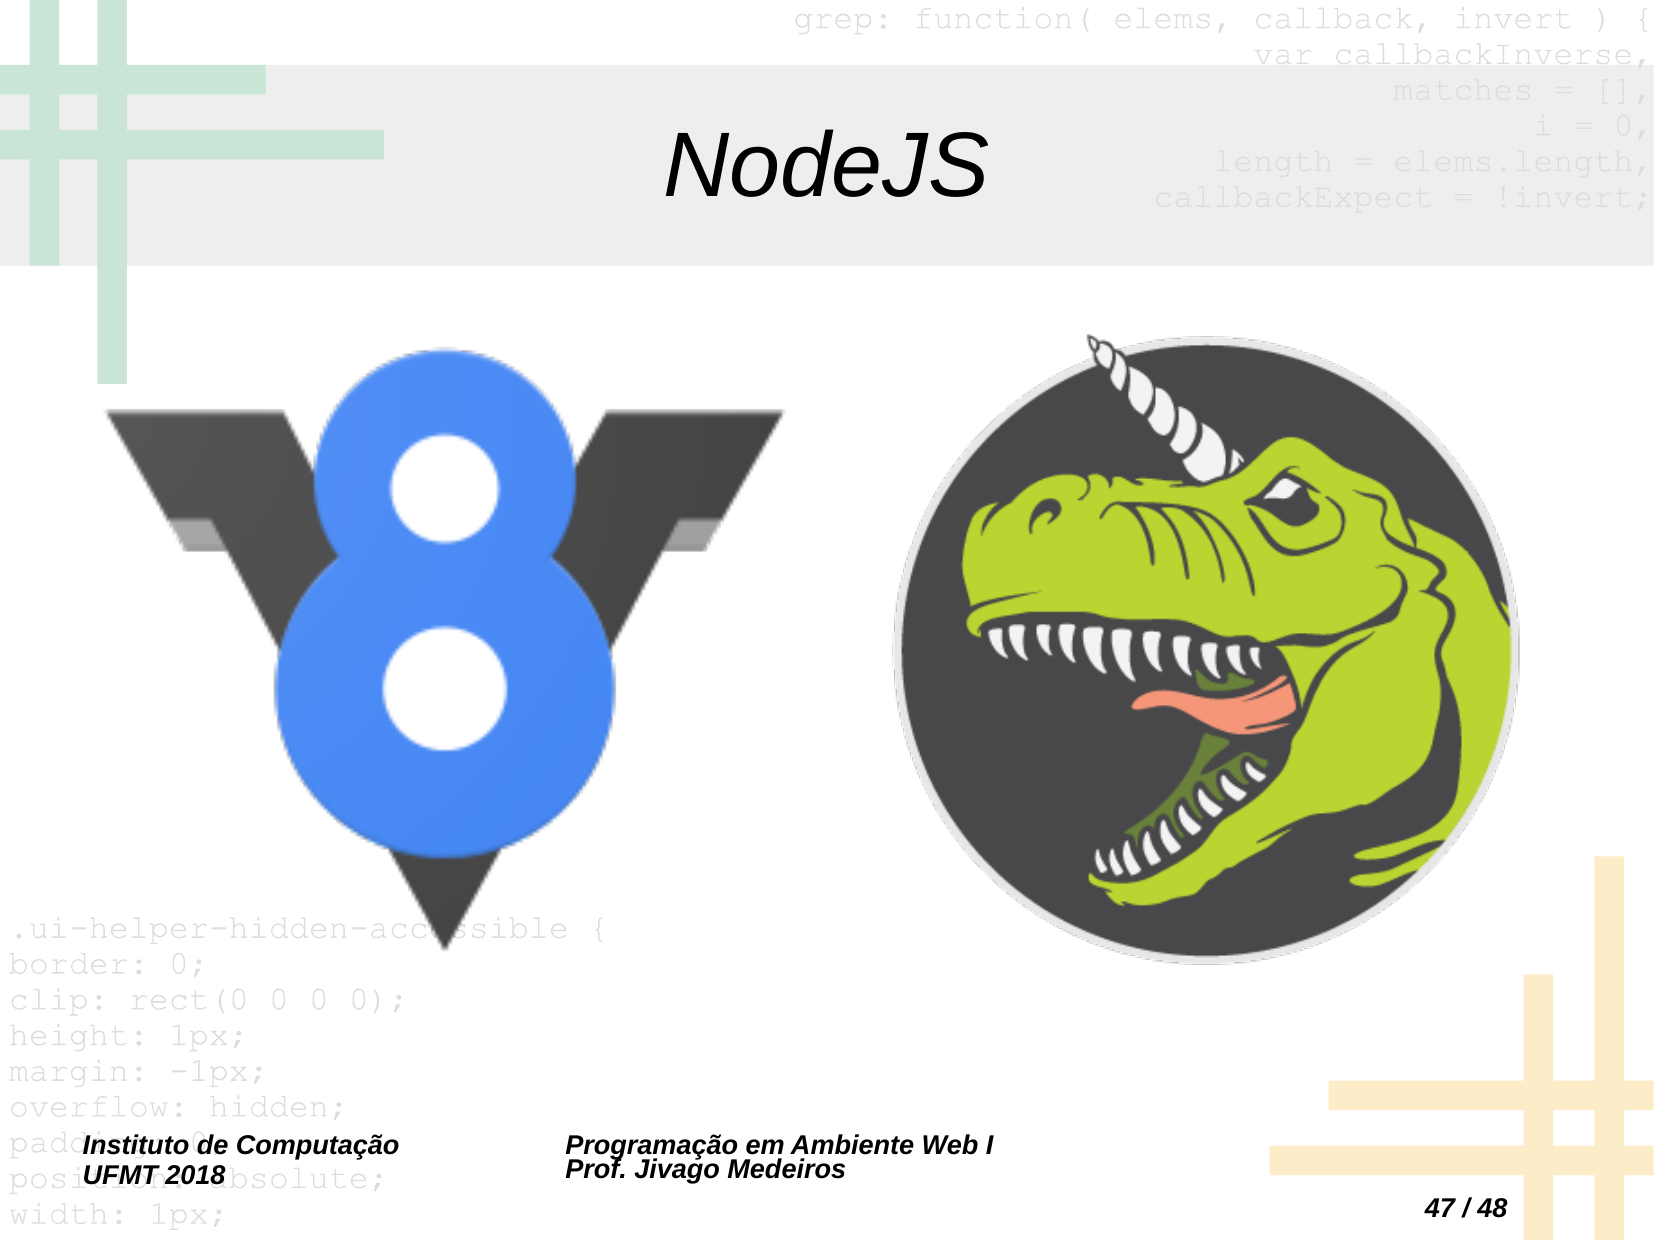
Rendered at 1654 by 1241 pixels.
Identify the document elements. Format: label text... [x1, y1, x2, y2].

picture [848, 290, 1568, 1010]
title NodeJS [82, 61, 1571, 269]
picture [86, 290, 806, 1010]
